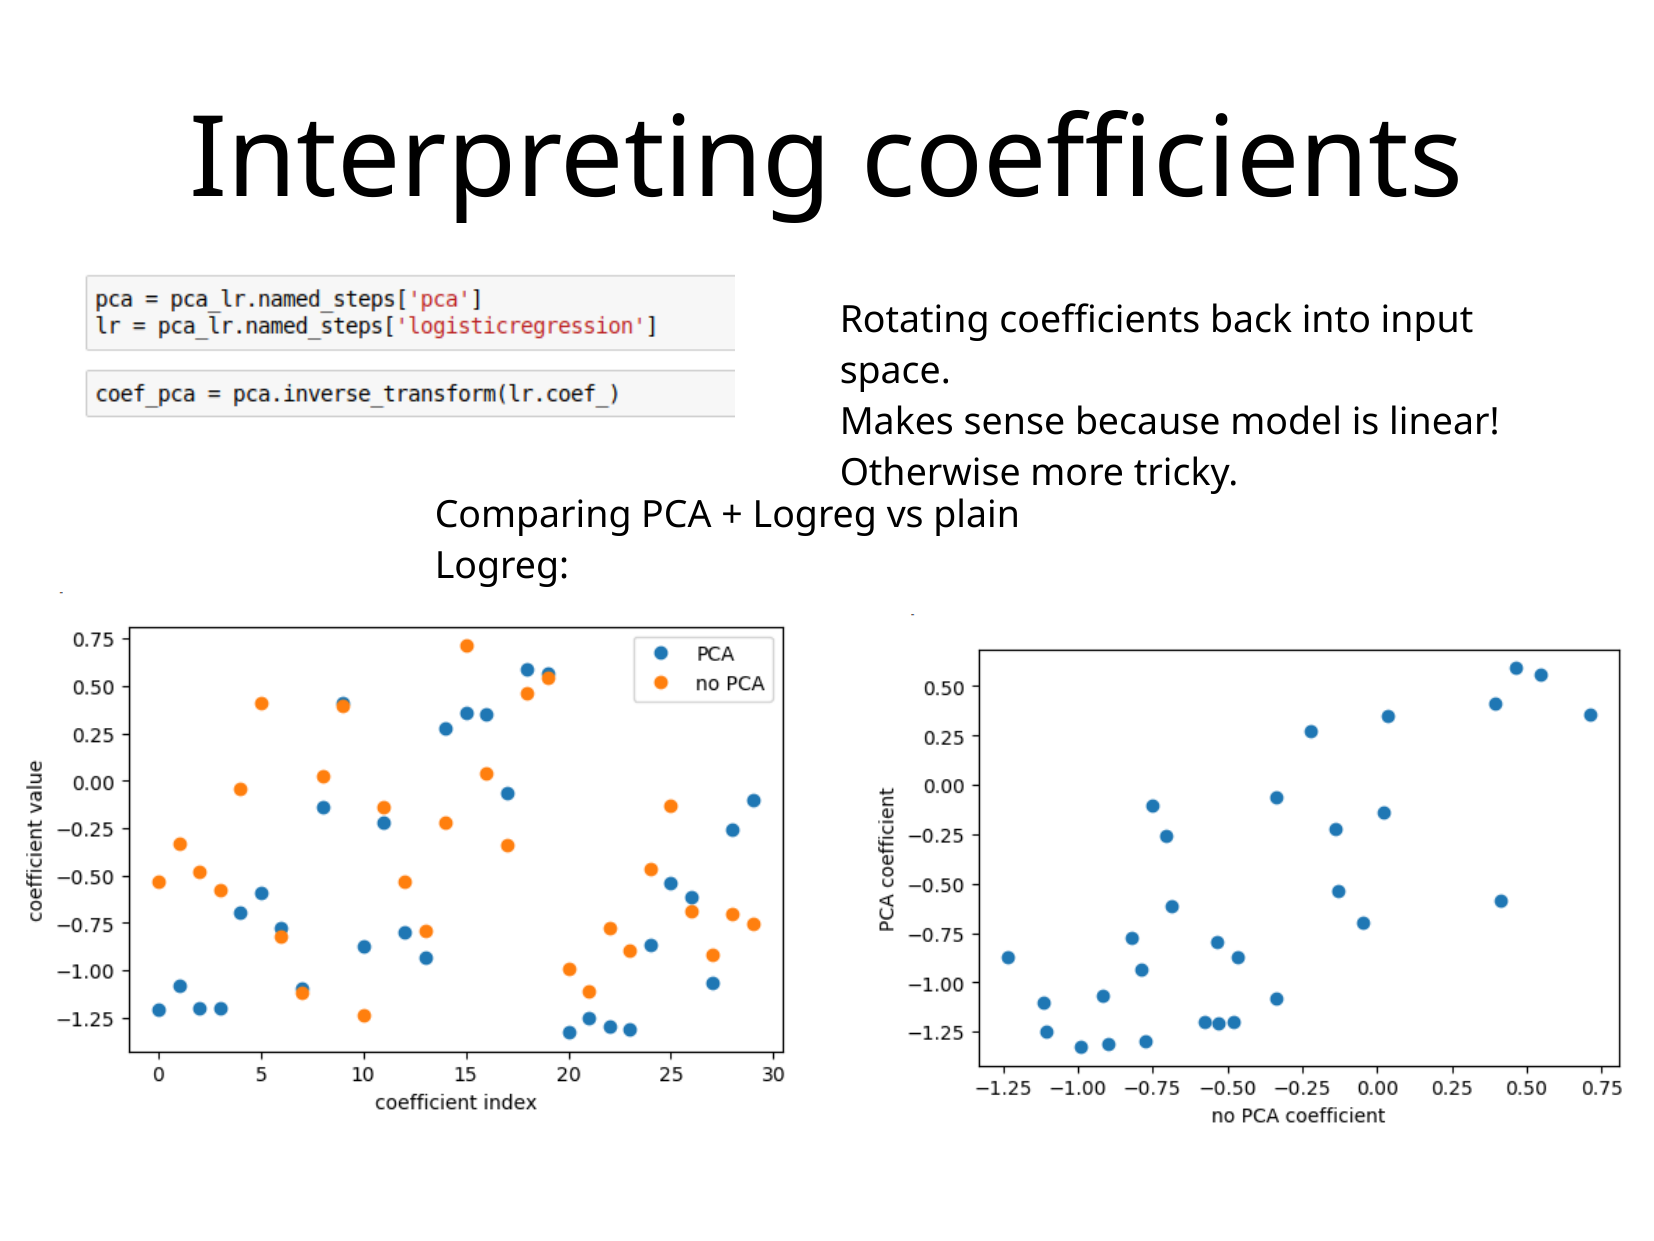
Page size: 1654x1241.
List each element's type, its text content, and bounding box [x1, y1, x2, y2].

text_box Comparing PCA + Logreg vs plain Logreg: [420, 480, 1111, 533]
picture [18, 592, 1654, 1135]
title Interpreting coefficients [82, 49, 1571, 257]
picture [75, 269, 735, 427]
text_box Rotating coefficients back into input space. Makes sense because model is linear! Otherwise more tricky. [825, 285, 1576, 414]
